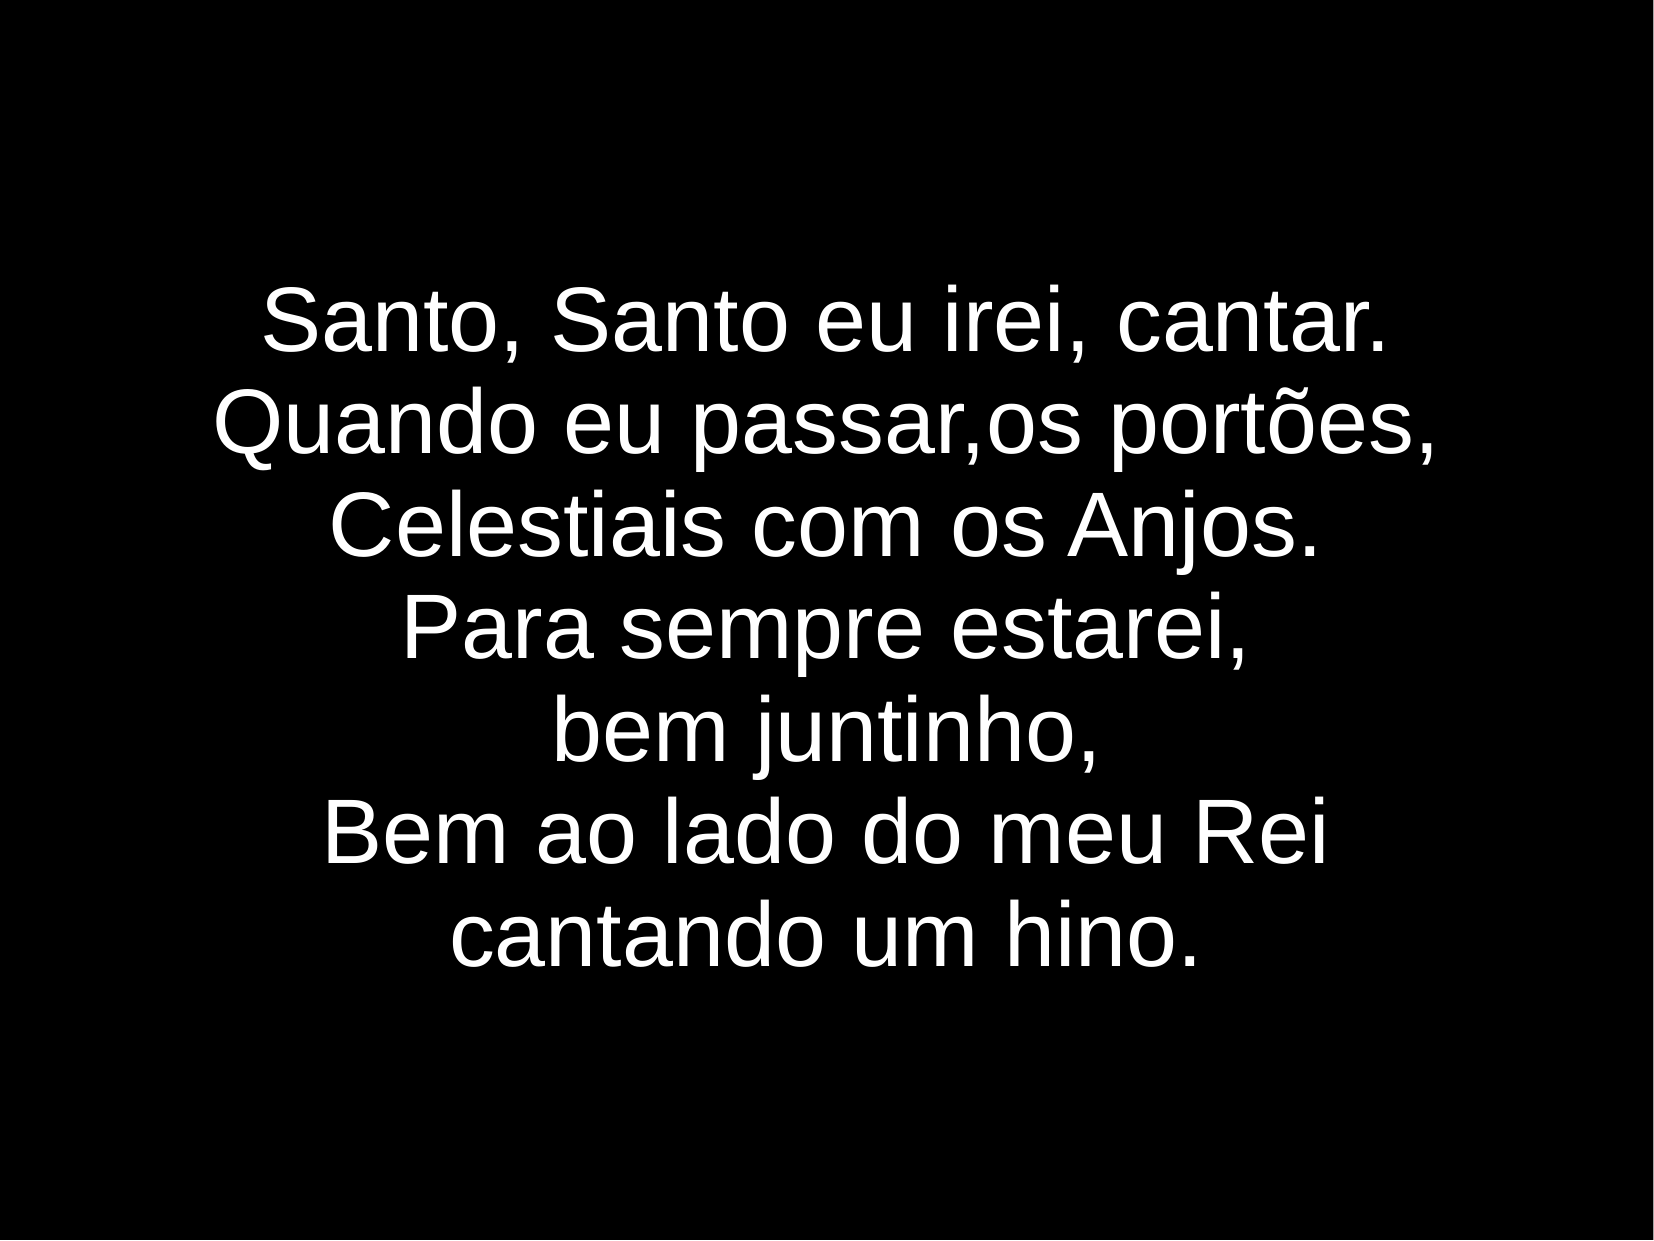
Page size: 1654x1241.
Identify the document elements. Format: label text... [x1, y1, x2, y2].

subtitle Santo, Santo eu irei, cantar. Quando eu passar,os portões, Celestiais com os Anjos. Para sempre estarei, bem juntinho, Bem ao lado do meu Rei cantando um hino. [82, 49, 1571, 1205]
